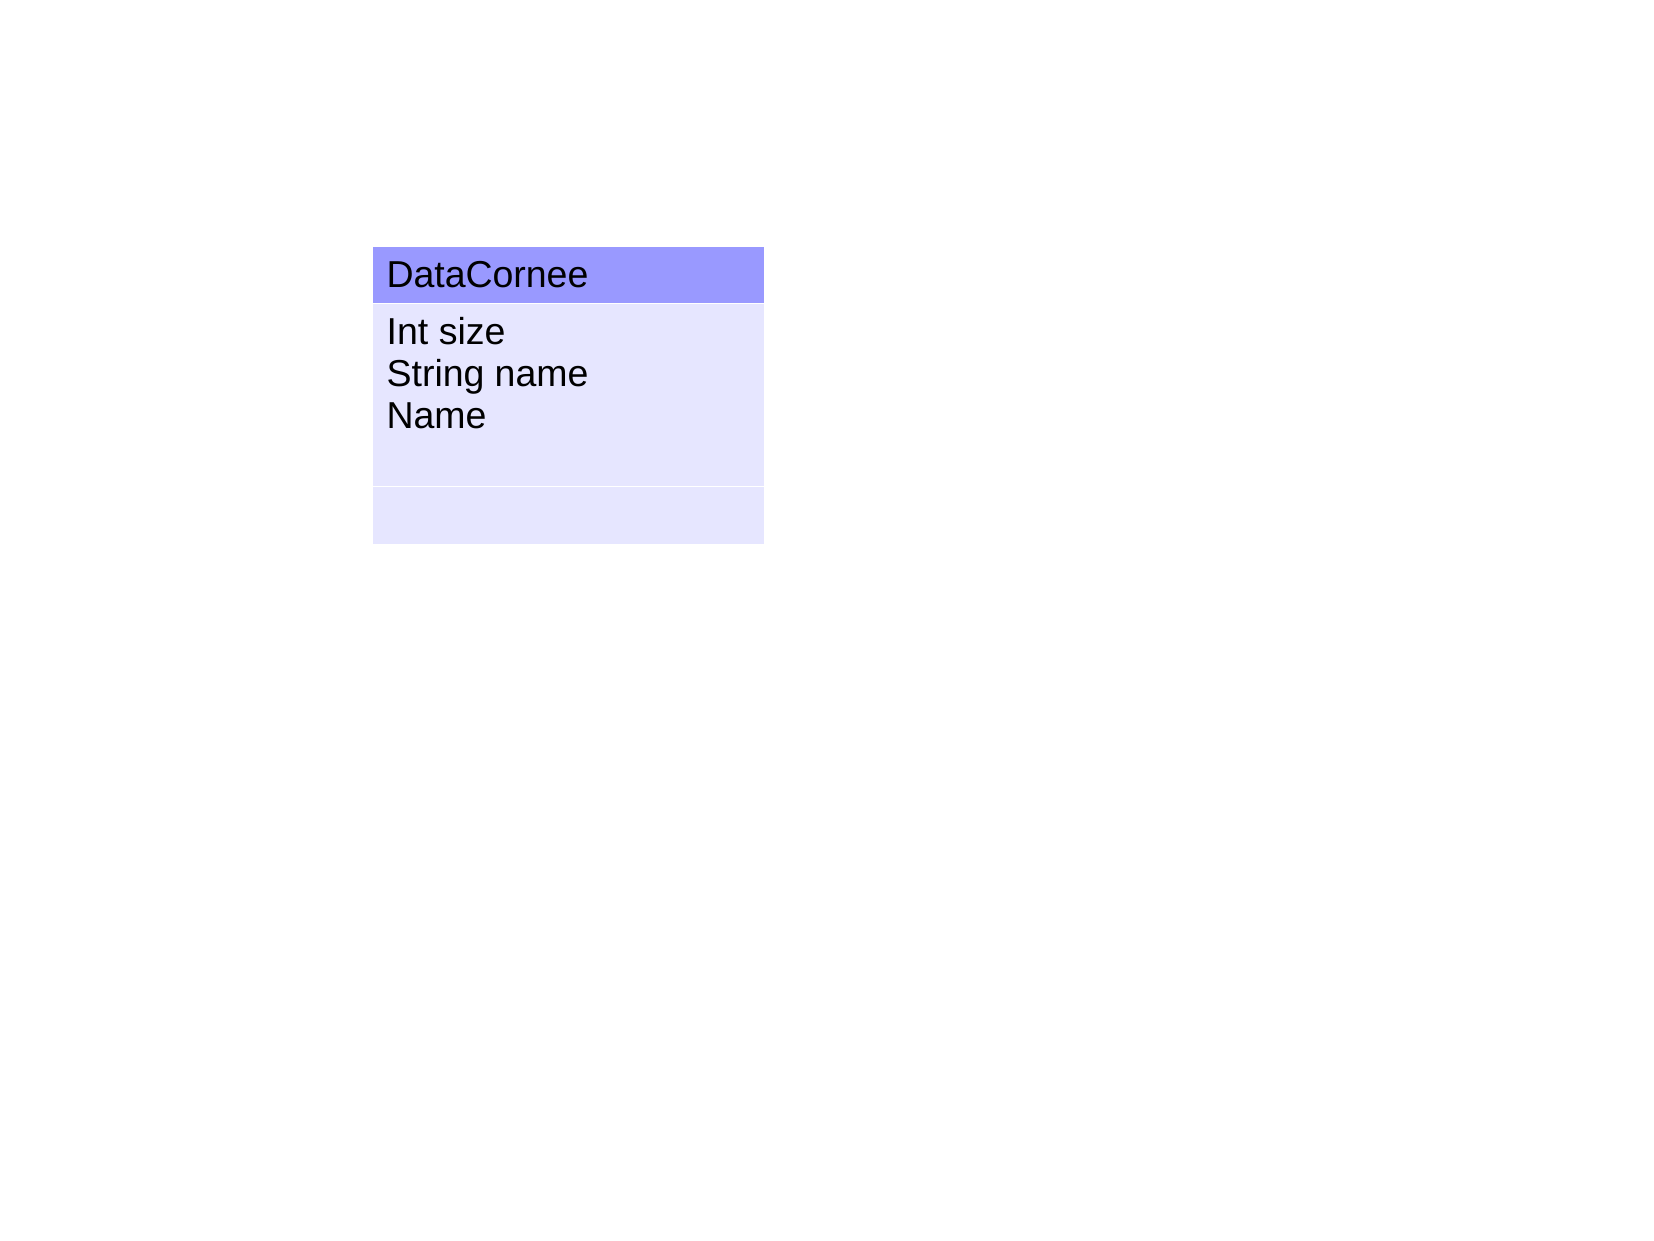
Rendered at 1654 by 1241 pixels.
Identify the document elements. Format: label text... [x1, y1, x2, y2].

table_cell [373, 487, 764, 544]
table_cell Int size String name Name [373, 304, 764, 486]
table_header DataCornee [373, 247, 764, 303]
